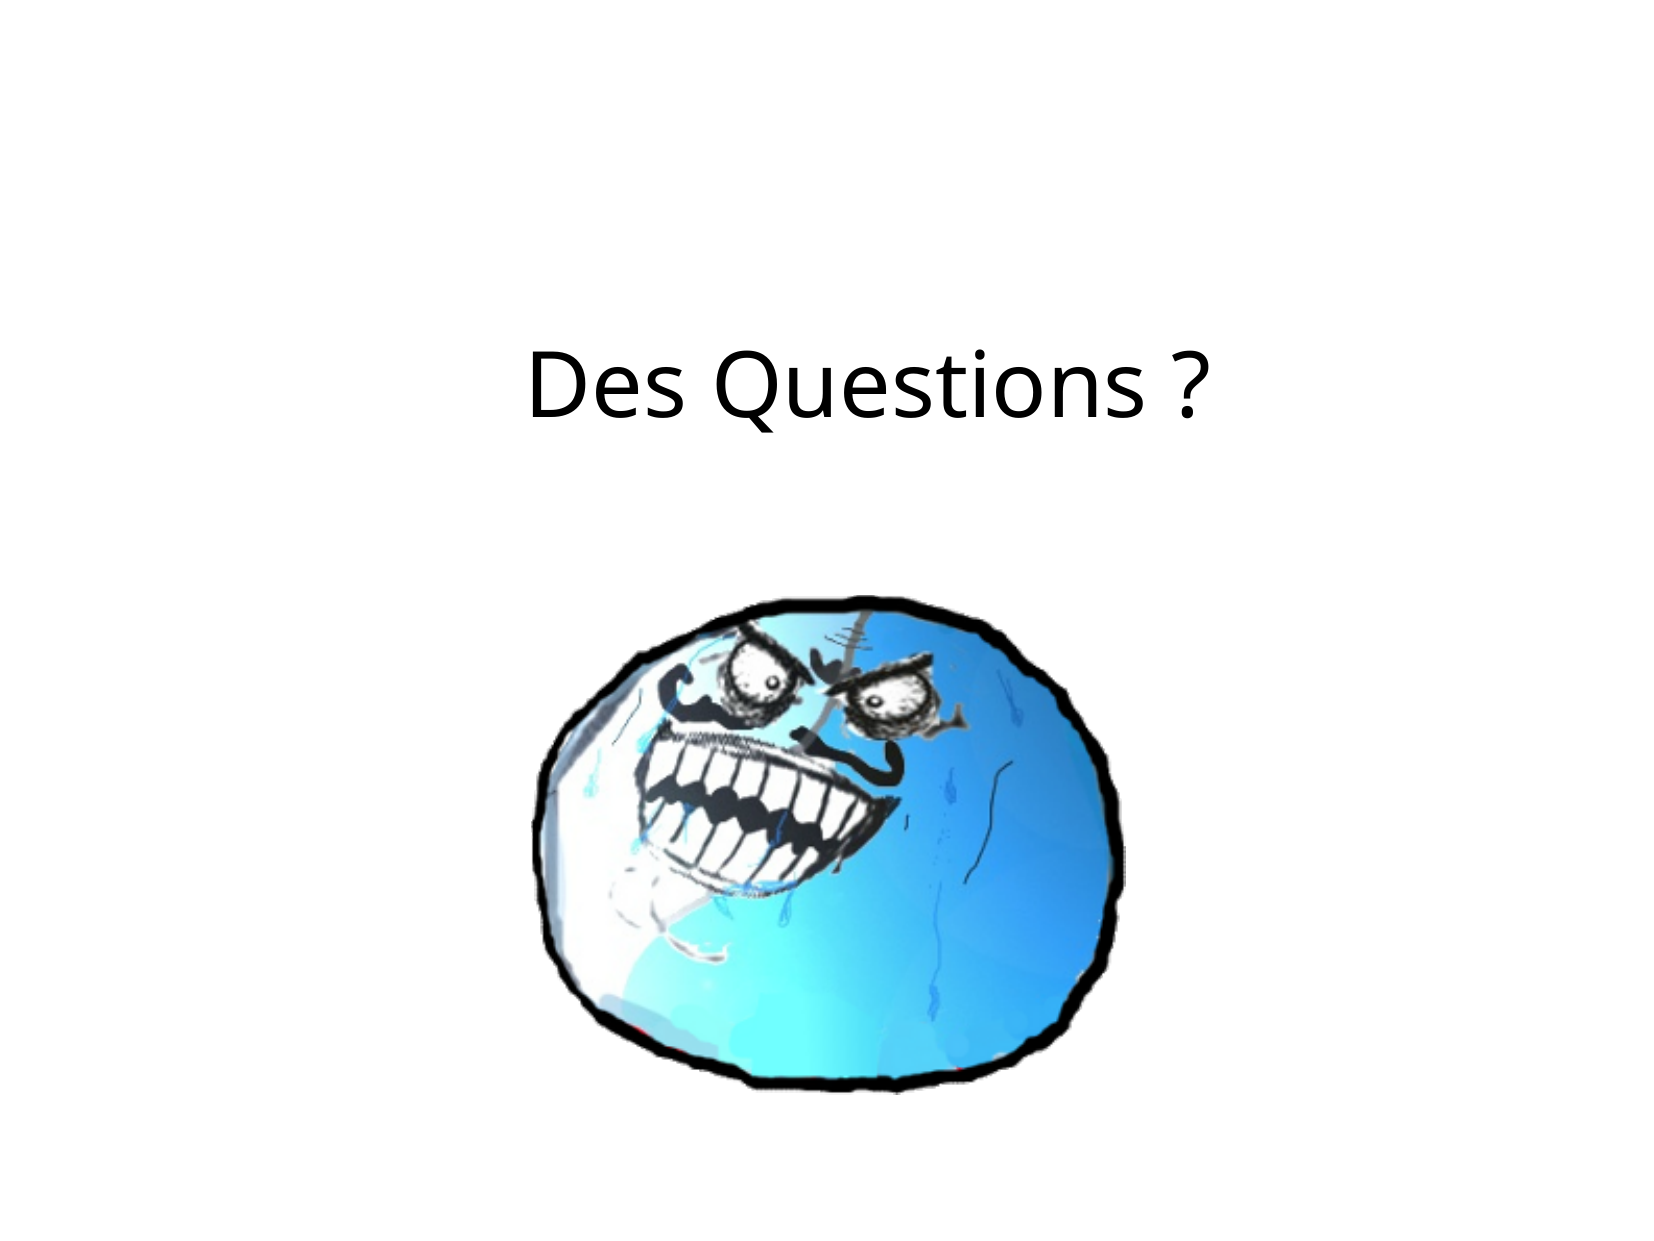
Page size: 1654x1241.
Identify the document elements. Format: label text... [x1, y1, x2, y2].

text_box Des Questions ? [510, 312, 1283, 439]
picture [531, 595, 1126, 1096]
